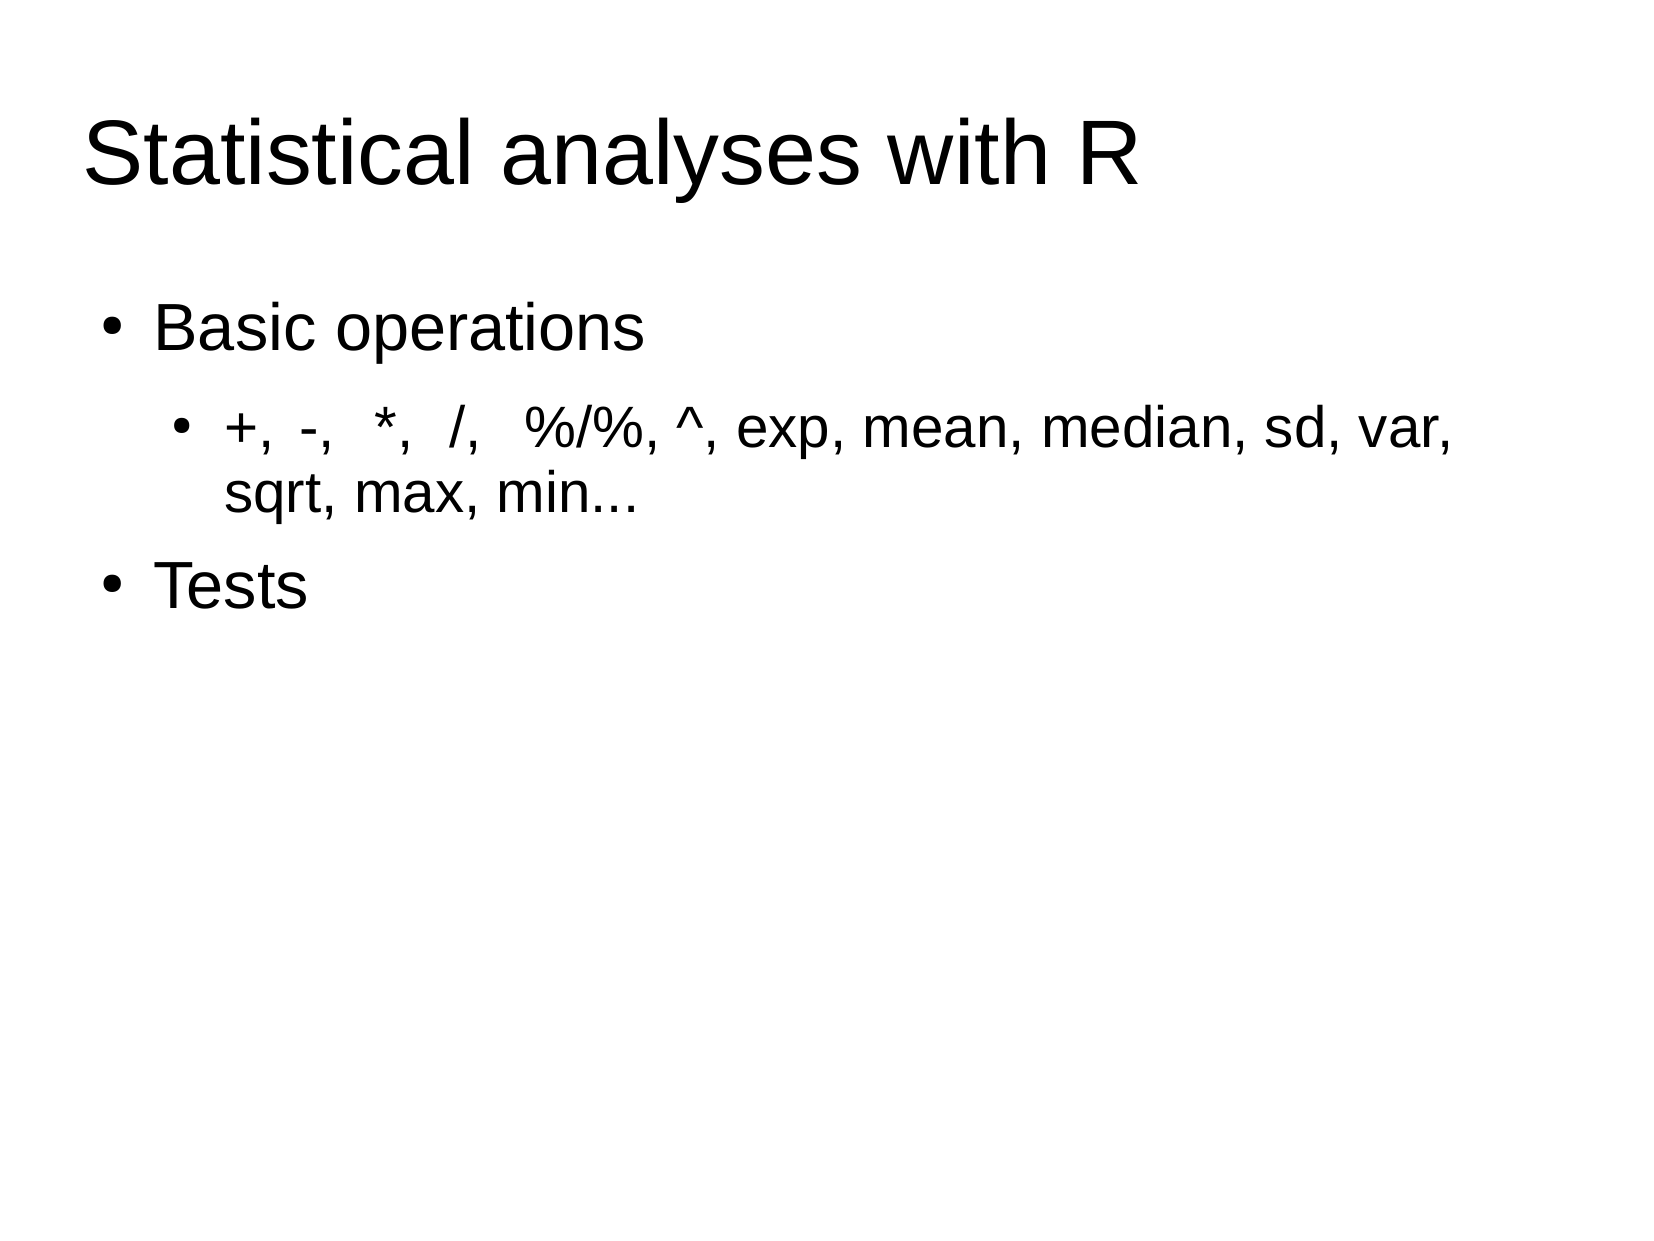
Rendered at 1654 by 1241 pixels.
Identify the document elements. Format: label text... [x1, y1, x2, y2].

list Basic operations +, -, *, /, %/%, ^, exp, mean, median, sd, var, sqrt, max, min... Tests [82, 290, 1571, 1109]
title Statistical analyses with R [82, 49, 1571, 257]
